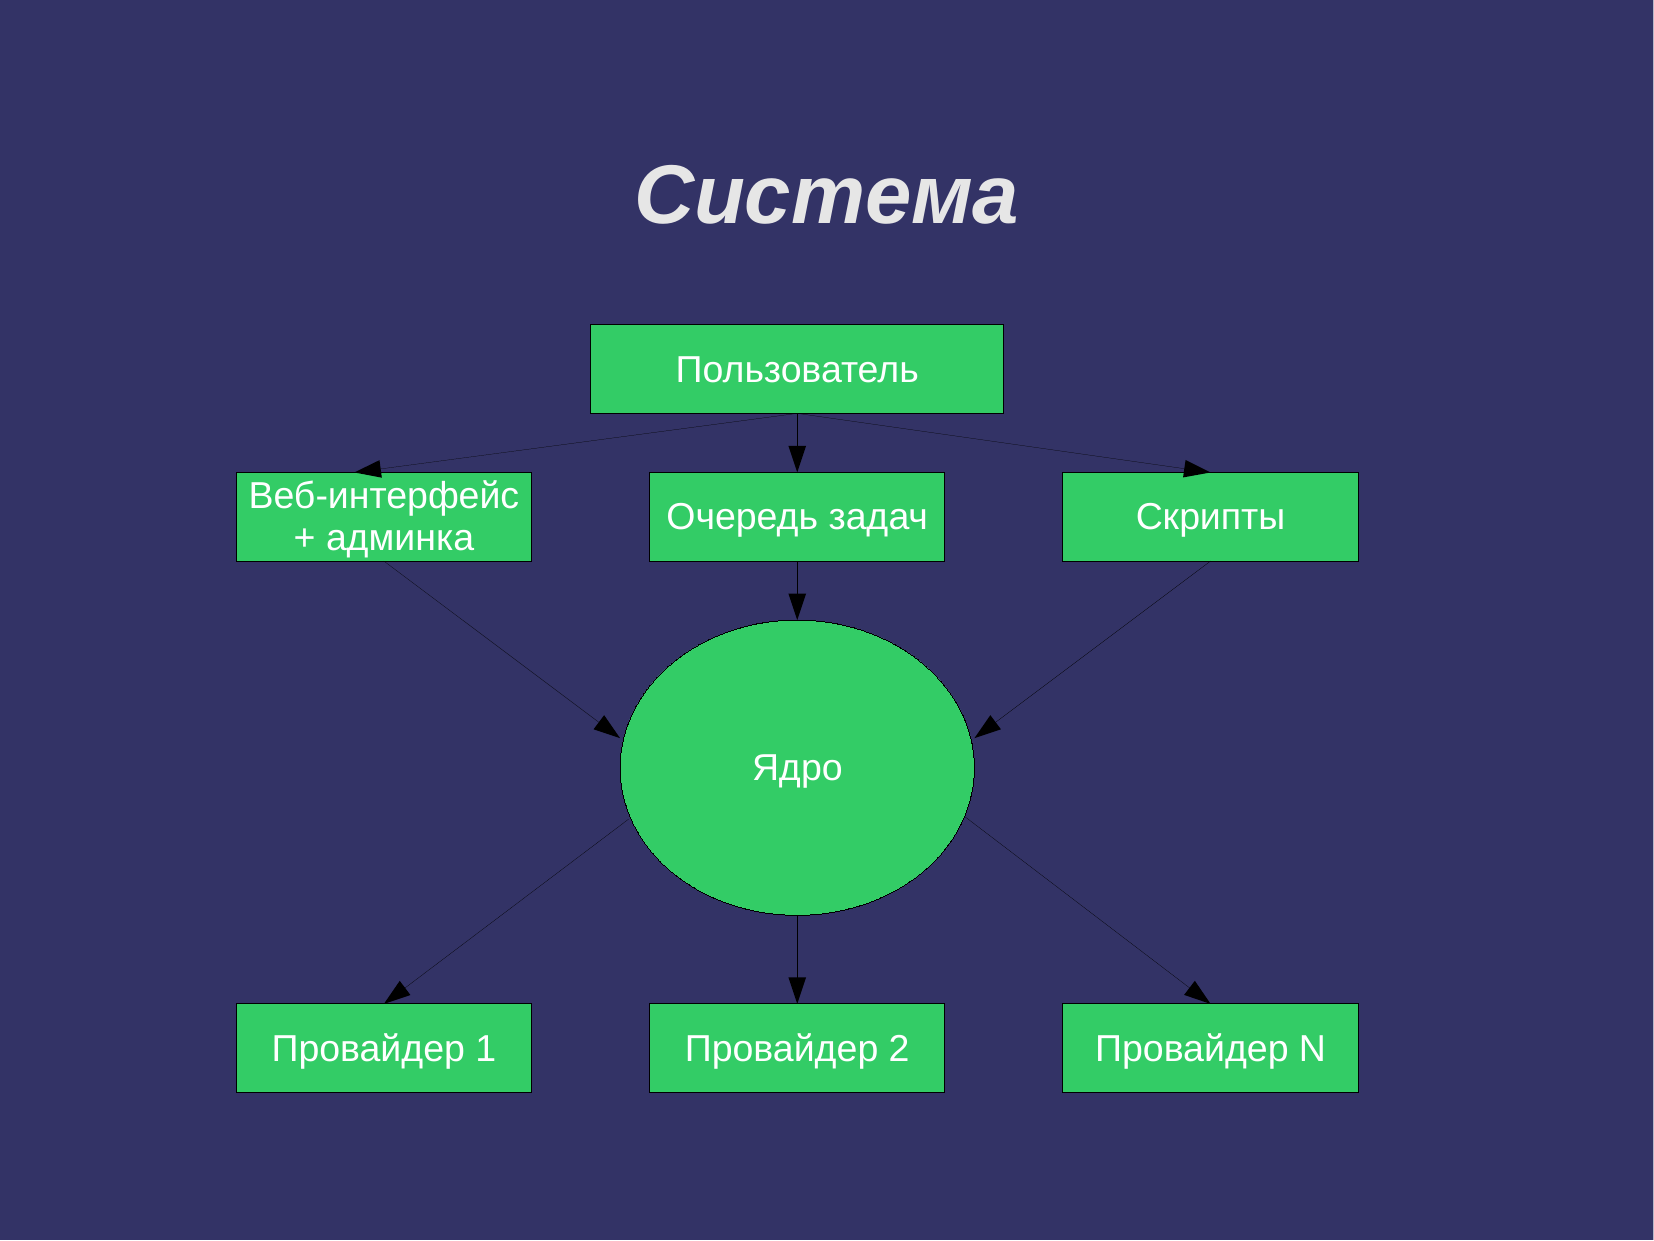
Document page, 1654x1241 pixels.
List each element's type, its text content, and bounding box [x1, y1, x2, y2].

text_box Провайдер 1 [236, 1003, 532, 1093]
text_box Веб-интерфейс + админка [236, 472, 532, 562]
title Система [118, 90, 1536, 298]
text_box Провайдер N [1062, 1003, 1359, 1093]
text_box Провайдер 2 [649, 1003, 945, 1093]
text_box Скрипты [1062, 472, 1359, 562]
text_box Пользователь [590, 324, 1004, 414]
text_box Очередь задач [649, 472, 945, 562]
text_box Ядро [620, 620, 975, 916]
